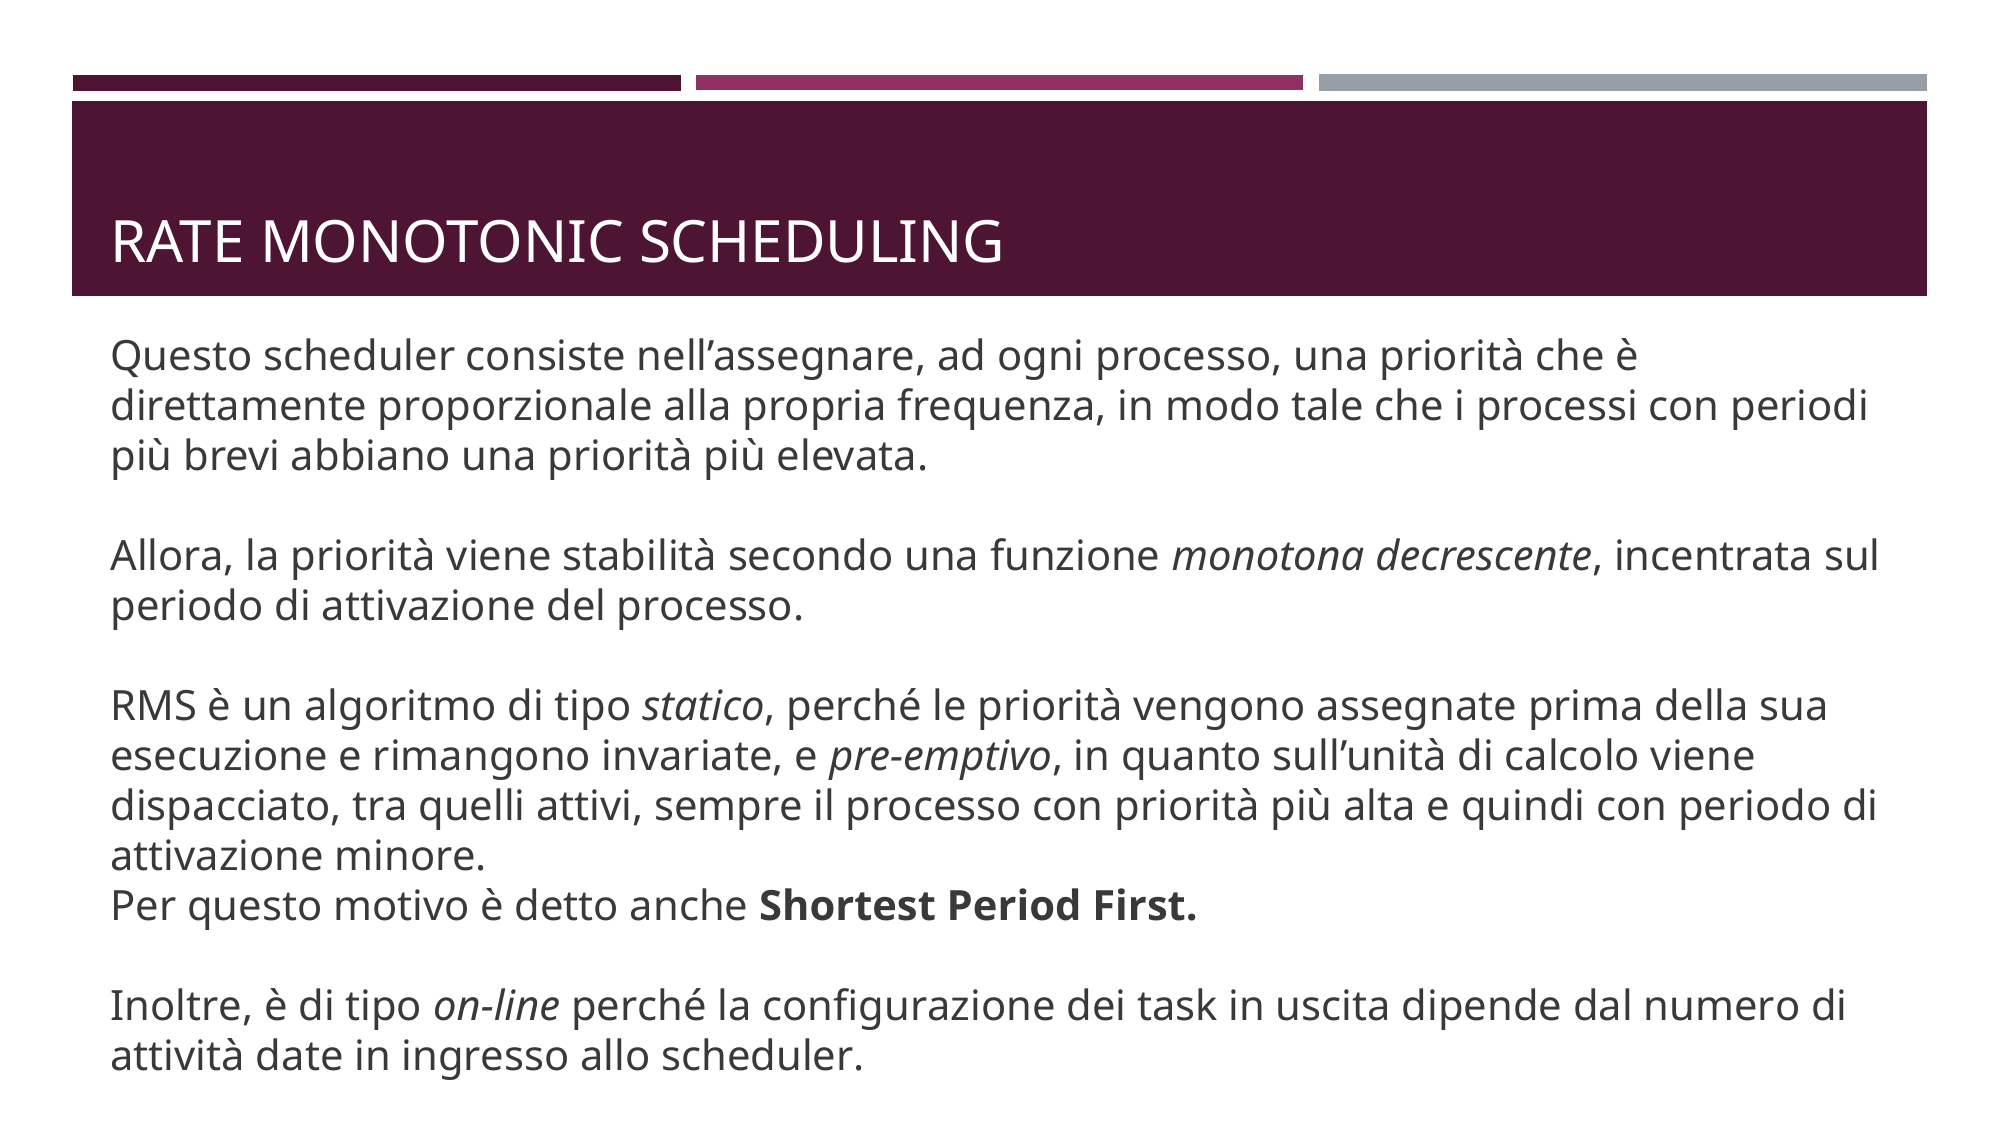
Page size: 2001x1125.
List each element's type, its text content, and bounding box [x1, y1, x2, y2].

text_box Questo scheduler consiste nell’assegnare, ad ogni processo, una priorità che è direttamente proporzionale alla propria frequenza, in modo tale che i processi con periodi più brevi abbiano una priorità più elevata. Allora, la priorità viene stabilità secondo una funzione monotona decrescente, incentrata sul periodo di attivazione del processo. RMS è un algoritmo di tipo statico, perché le priorità vengono assegnate prima della sua esecuzione e rimangono invariate, e pre-emptivo, in quanto sull’unità di calcolo viene dispacciato, tra quelli attivi, sempre il processo con priorità più alta e quindi con periodo di attivazione minore. Per questo motivo è detto anche Shortest Period First. Inoltre, è di tipo on-line perché la configurazione dei task in uscita dipende dal numero di attività date in ingresso allo scheduler. [95, 320, 1905, 1094]
title Rate monotonic scheduling [95, 115, 1905, 282]
